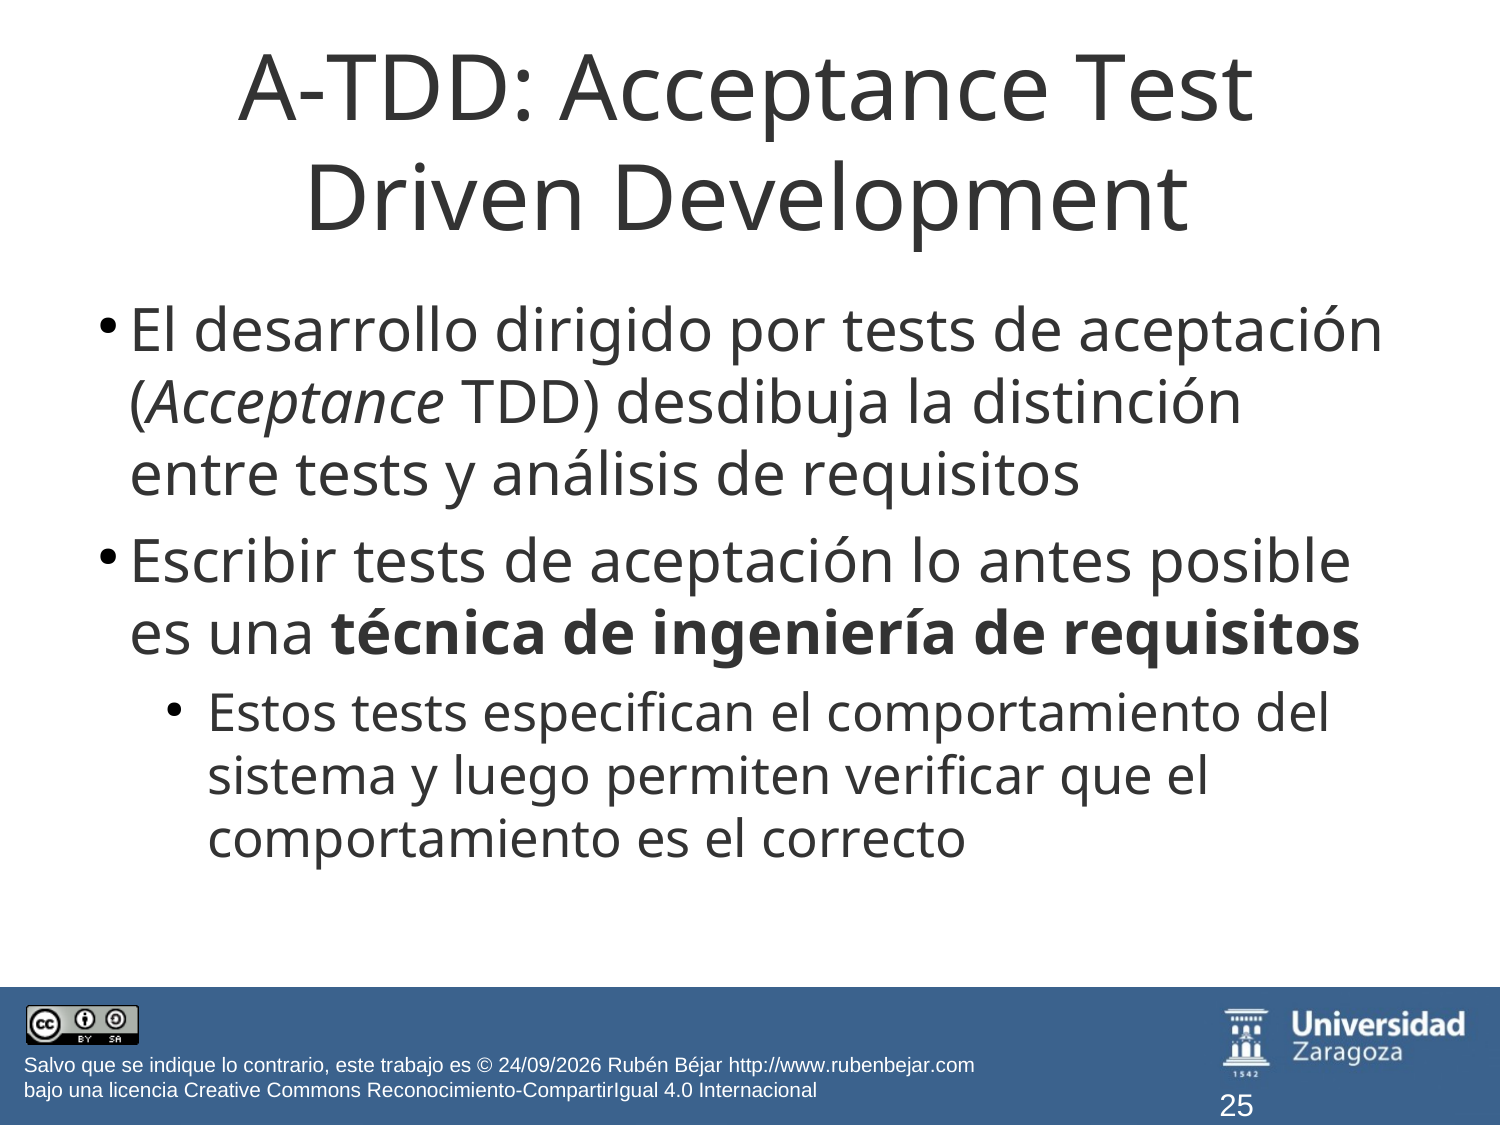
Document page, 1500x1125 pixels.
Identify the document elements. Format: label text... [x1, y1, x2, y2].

list El desarrollo dirigido por tests de aceptación (Acceptance TDD) desdibuja la distinción entre tests y análisis de requisitos Escribir tests de aceptación lo antes posible es una técnica de ingeniería de requisitos Estos tests especifican el comportamiento del sistema y luego permiten verificar que el comportamiento es el correcto [82, 283, 1418, 957]
title A-TDD: Acceptance Test Driven Development [74, 20, 1420, 257]
picture [0, 987, 1500, 1125]
